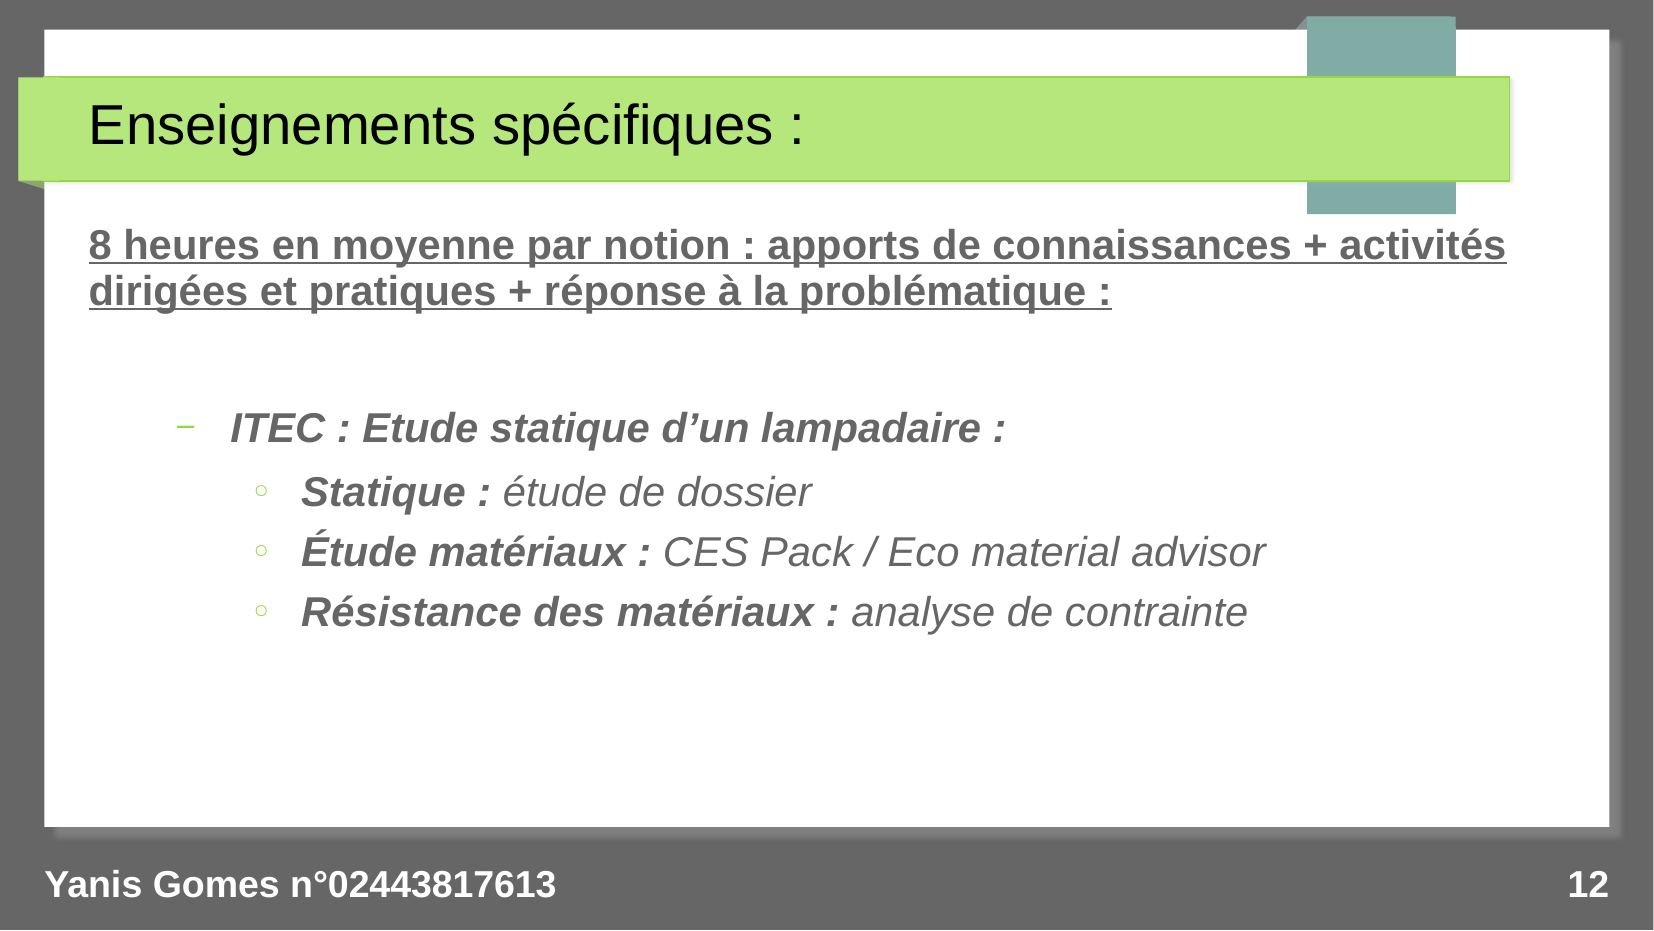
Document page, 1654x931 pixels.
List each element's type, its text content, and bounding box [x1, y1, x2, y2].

text_box Yanis Gomes n°02443817613 [29, 856, 680, 916]
list 8 heures en moyenne par notion : apports de connaissances + activités dirigées et pratiques + réponse à la problématique : ITEC : Etude statique d’un lampadaire : Statique : étude de dossier Étude matériaux : CES Pack / Eco material advisor Résistance des matériaux : analyse de contrainte [88, 221, 1565, 798]
text_box <numéro> [974, 856, 1625, 916]
title Enseignements spécifiques : [88, 73, 1506, 178]
